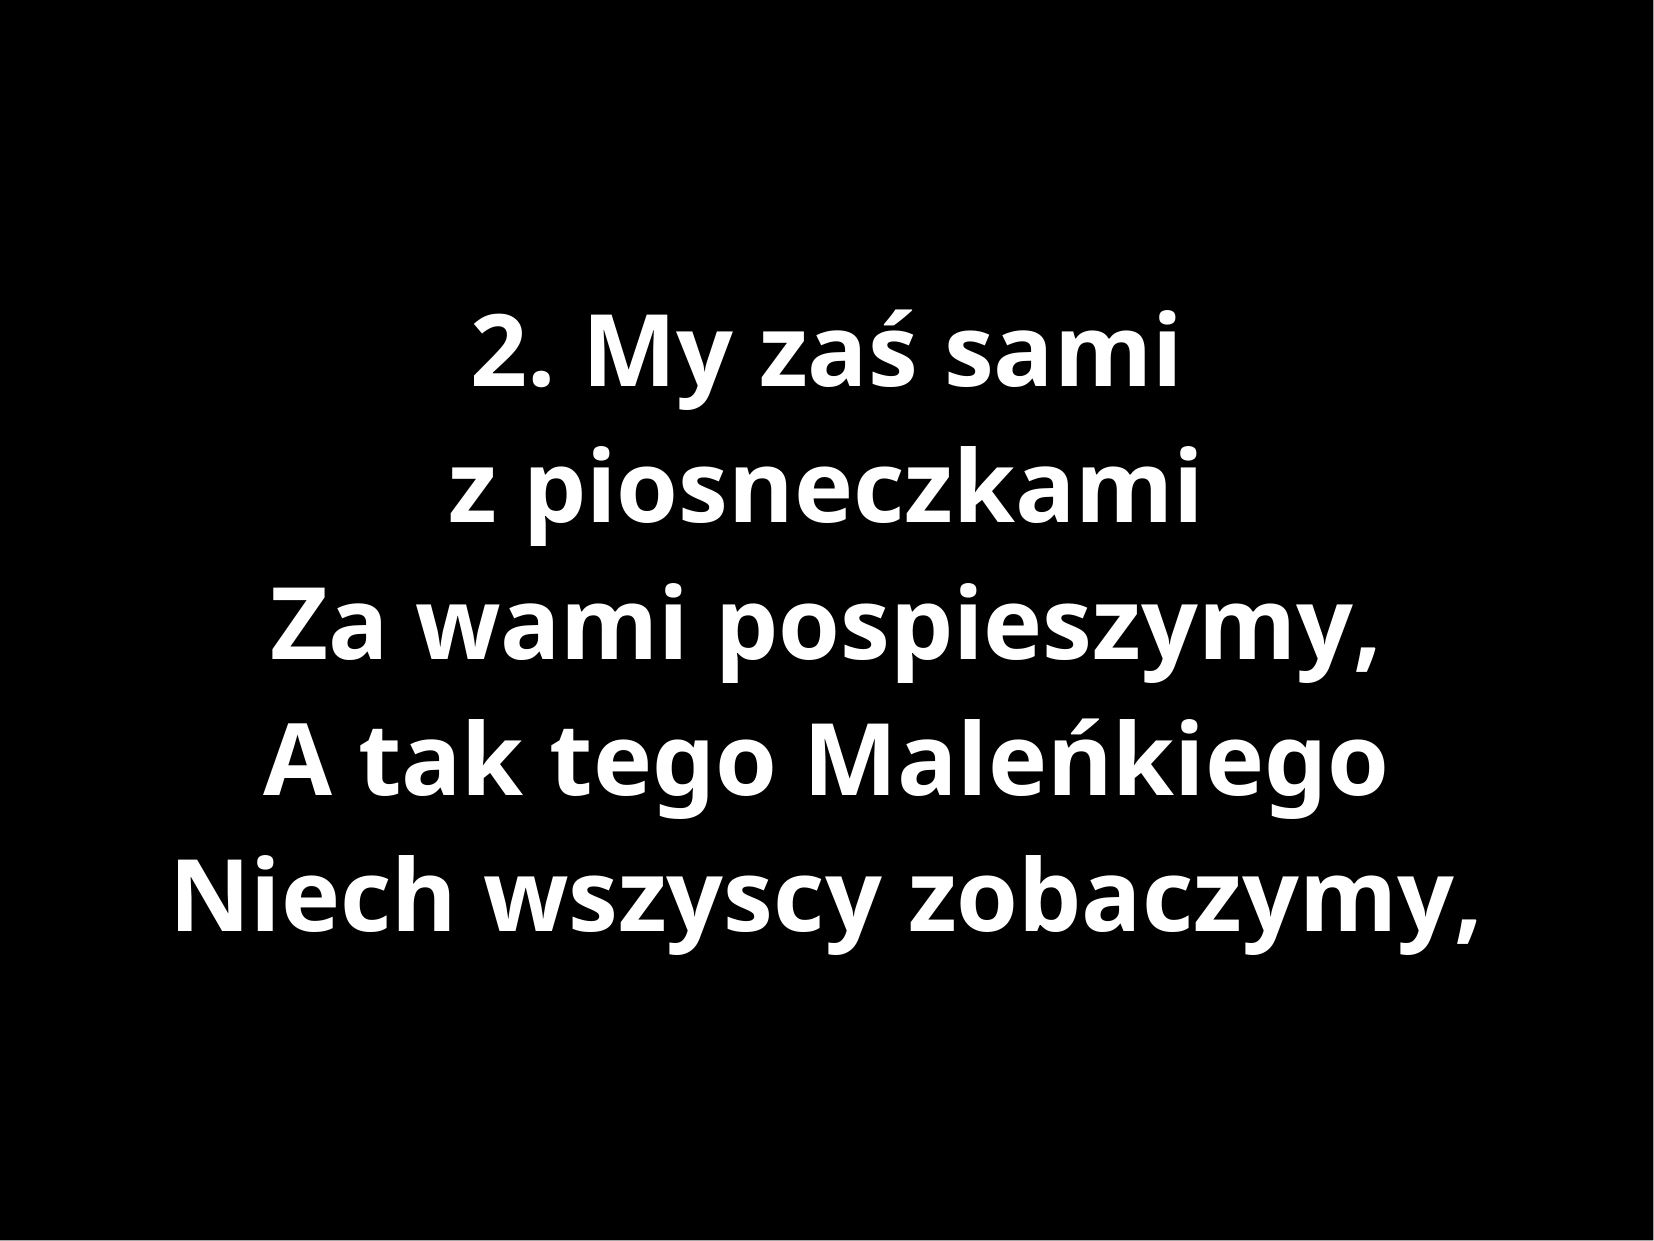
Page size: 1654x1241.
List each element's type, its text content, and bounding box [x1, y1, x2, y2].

title 2. My zaś sami z piosneczkami Za wami pospieszymy, A tak tego Maleńkiego Niech wszyscy zobaczymy, [0, 0, 1654, 1241]
